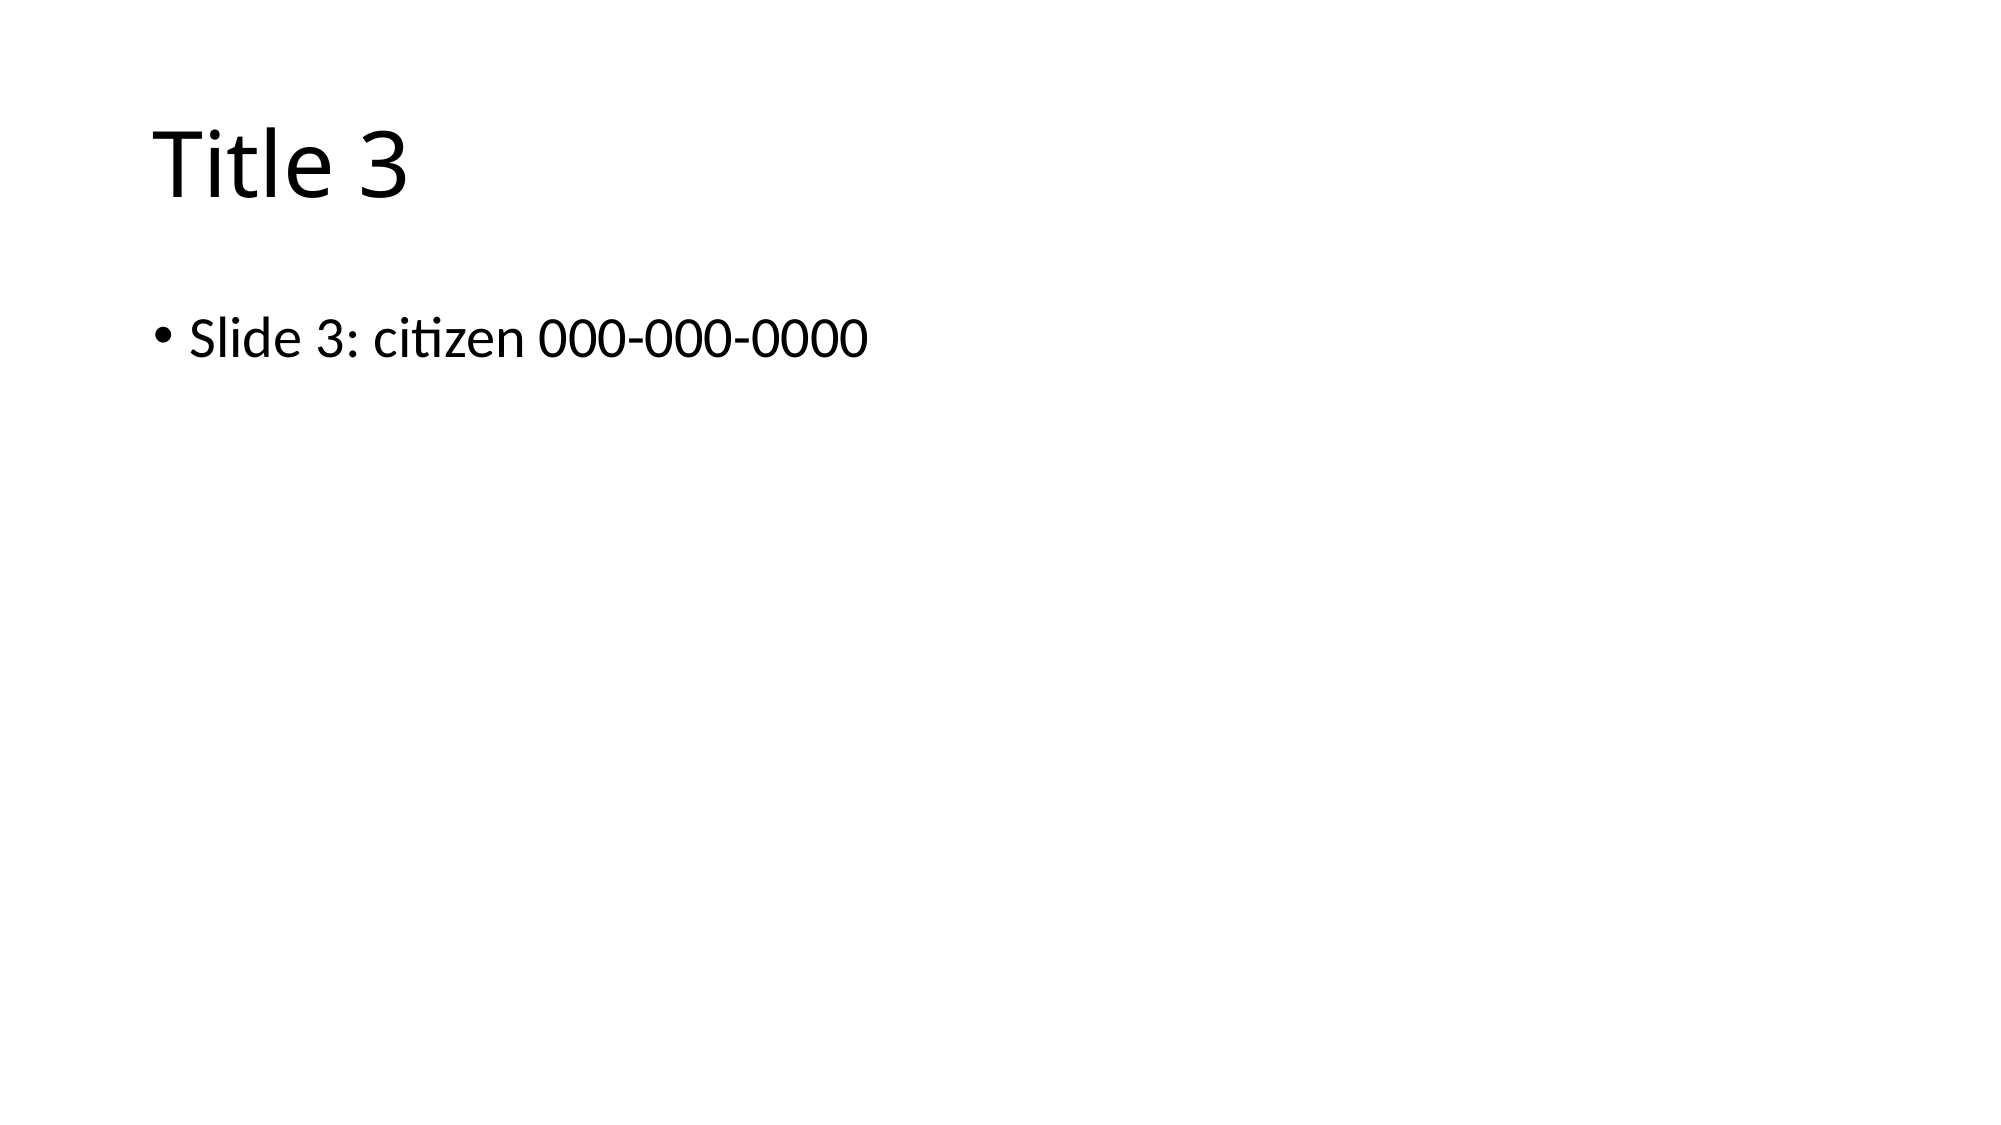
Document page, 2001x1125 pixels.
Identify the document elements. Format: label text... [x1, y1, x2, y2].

text_box Title 3 [137, 59, 1862, 277]
text_box Slide 3: citizen 000-000-0000 [137, 299, 1862, 1013]
